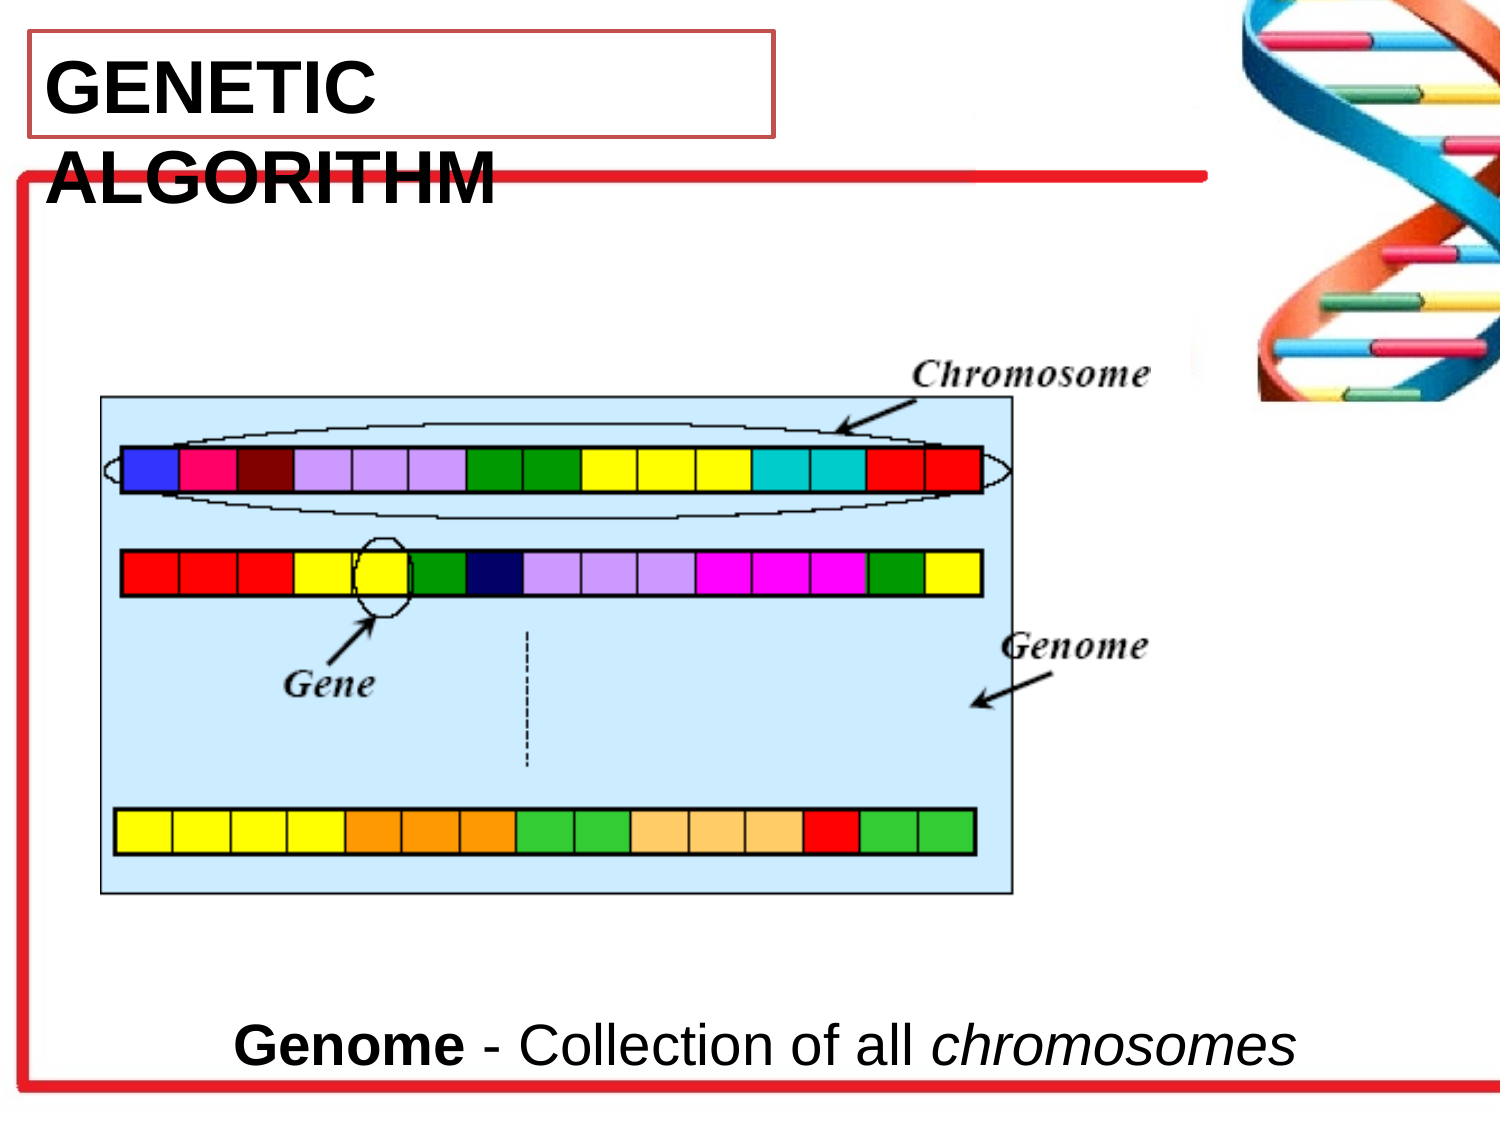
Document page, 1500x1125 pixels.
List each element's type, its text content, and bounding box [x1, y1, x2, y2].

picture [0, 0, 1500, 1125]
text_box GENETIC ALGORITHM [29, 30, 774, 137]
text_box Genome - Collection of all chromosomes [218, 999, 1376, 1086]
